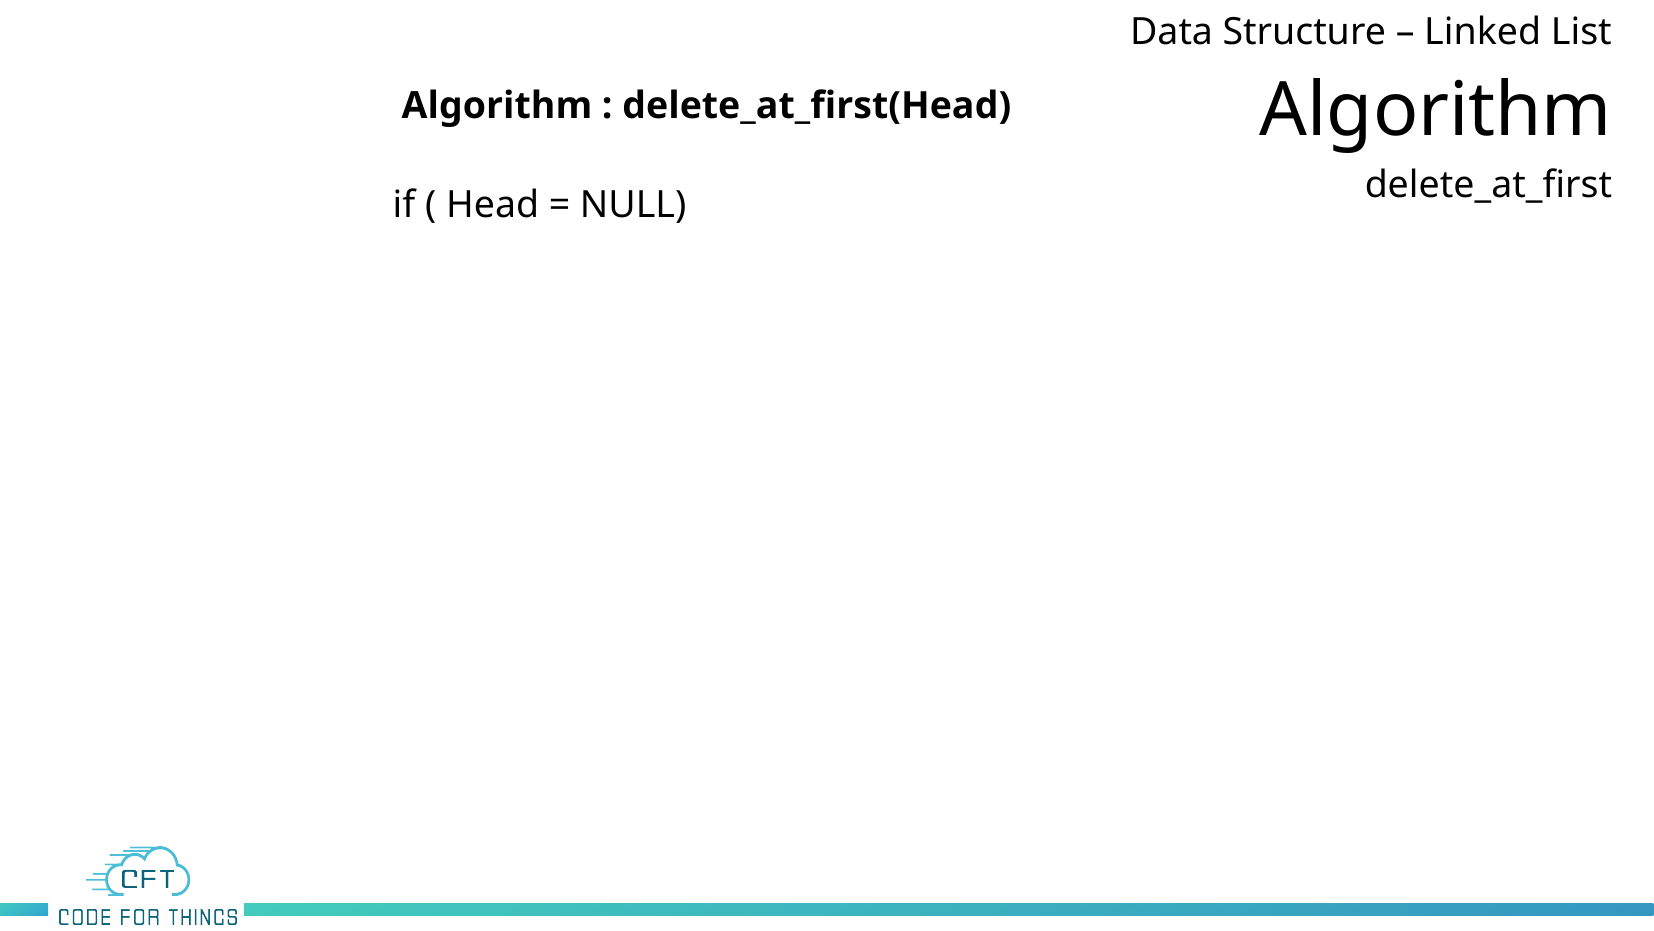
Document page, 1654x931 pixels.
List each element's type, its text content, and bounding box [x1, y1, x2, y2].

title Data Structure – Linked List Algorithm delete_at_first [1093, 0, 1613, 216]
text_box if ( Head = NULL) [377, 170, 851, 229]
text_box Algorithm : delete_at_first(Head) [386, 70, 1182, 142]
picture [59, 846, 237, 925]
